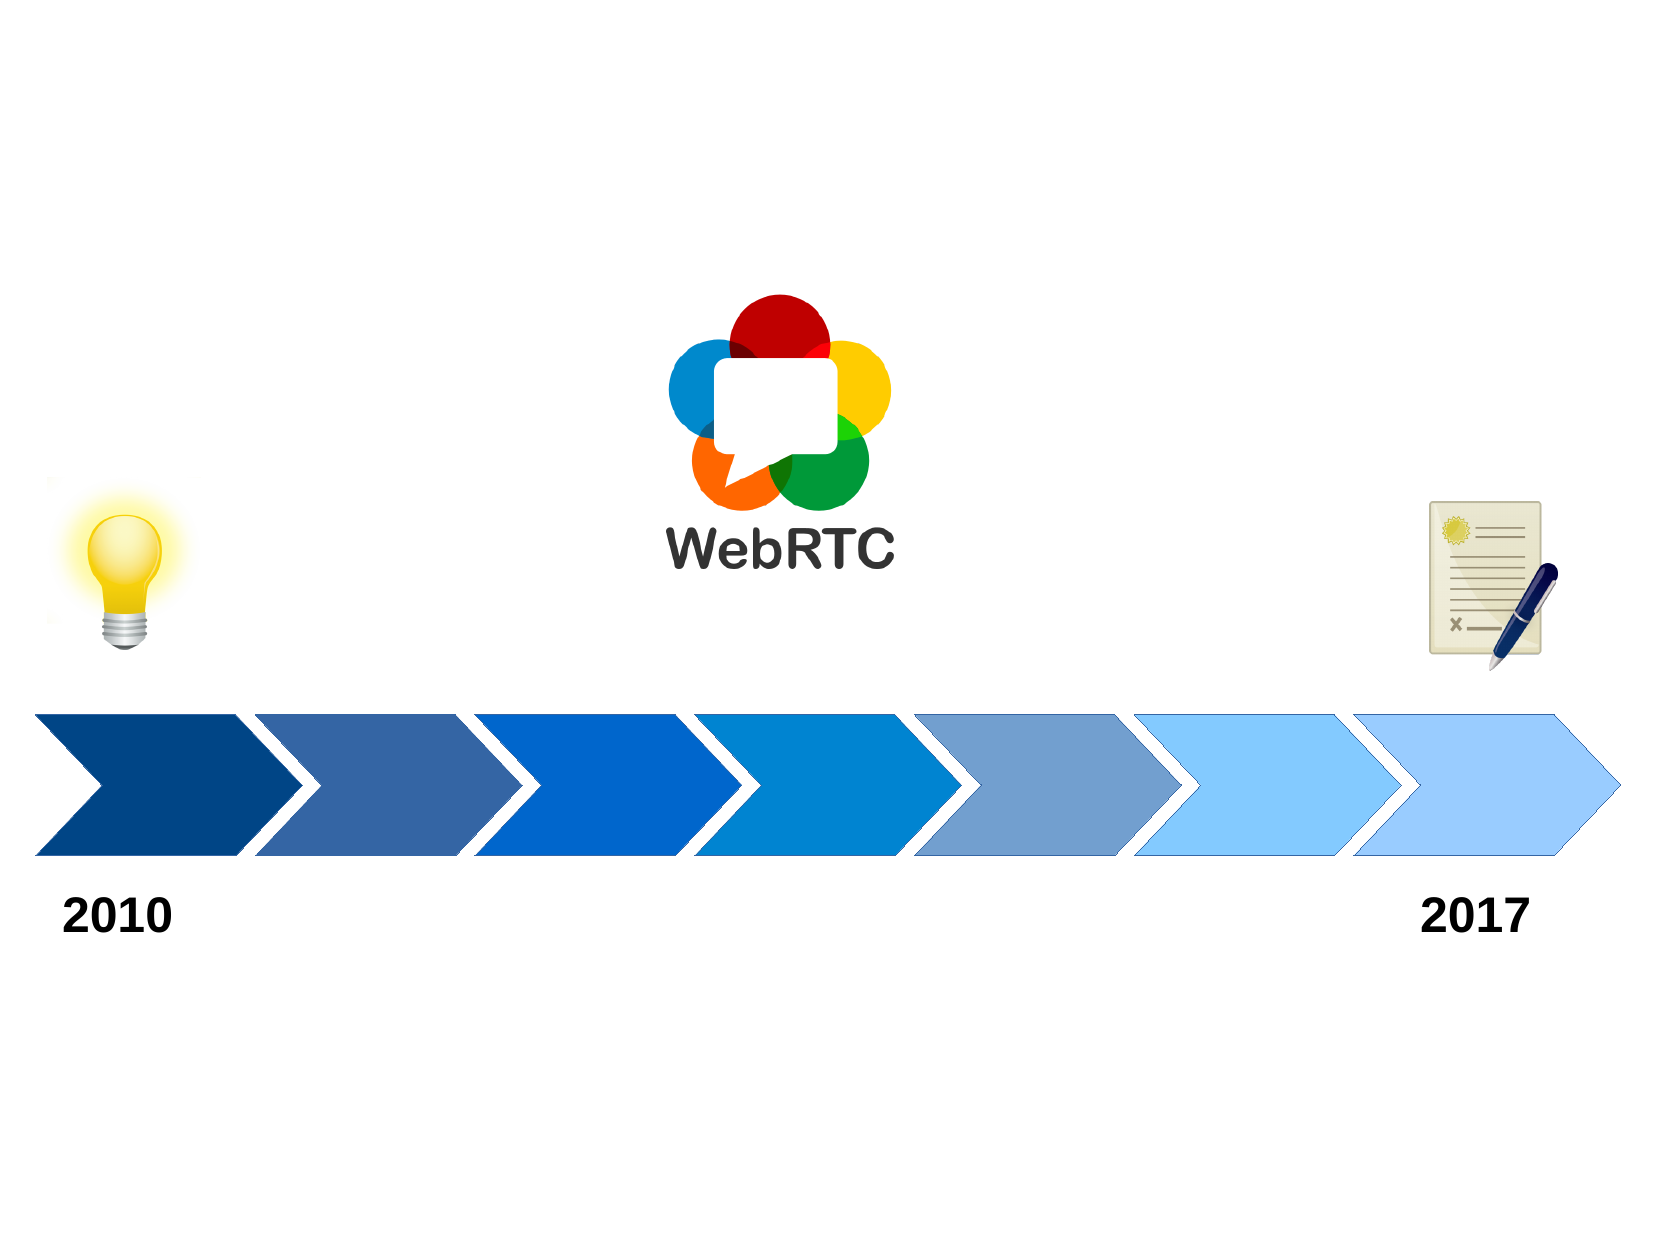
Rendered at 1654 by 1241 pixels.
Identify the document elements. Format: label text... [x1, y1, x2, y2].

text_box 2017 [1405, 879, 1548, 951]
picture [47, 477, 201, 650]
text_box [694, 714, 962, 856]
text_box [1353, 714, 1621, 856]
text_box [914, 714, 1182, 856]
picture [661, 289, 898, 573]
text_box 2010 [47, 879, 189, 951]
text_box [1134, 714, 1402, 856]
picture [1429, 501, 1558, 671]
text_box [474, 714, 742, 856]
text_box [255, 714, 523, 856]
text_box [35, 714, 303, 856]
